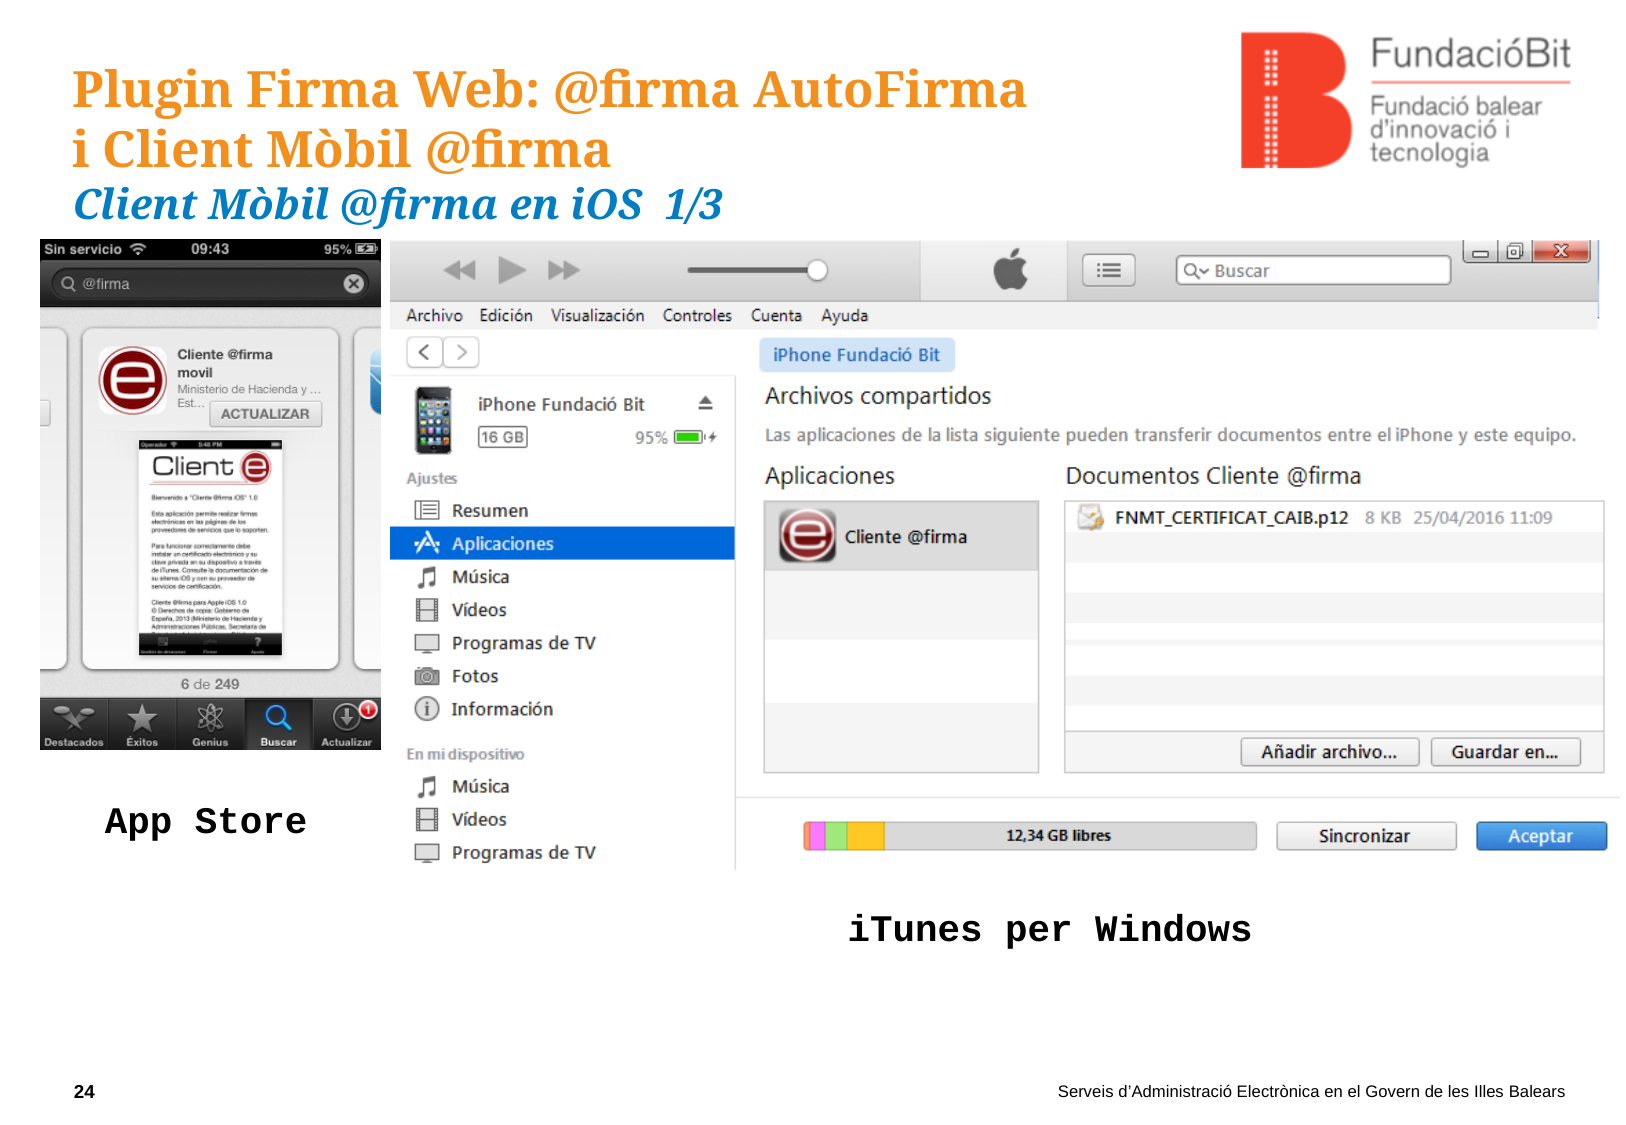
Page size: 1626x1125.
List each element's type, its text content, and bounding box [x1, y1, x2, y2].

text_box App Store [90, 795, 323, 853]
slide_number <número> [73, 1079, 125, 1104]
picture [390, 240, 1620, 871]
picture [40, 239, 381, 751]
picture [1227, 24, 1602, 180]
text_box iTunes per Windows [832, 902, 1268, 961]
text_box Plugin Firma Web: @firma AutoFirma i Client Mòbil @firma Client Mòbil @firma en iOS 1/3 [72, 57, 1227, 161]
